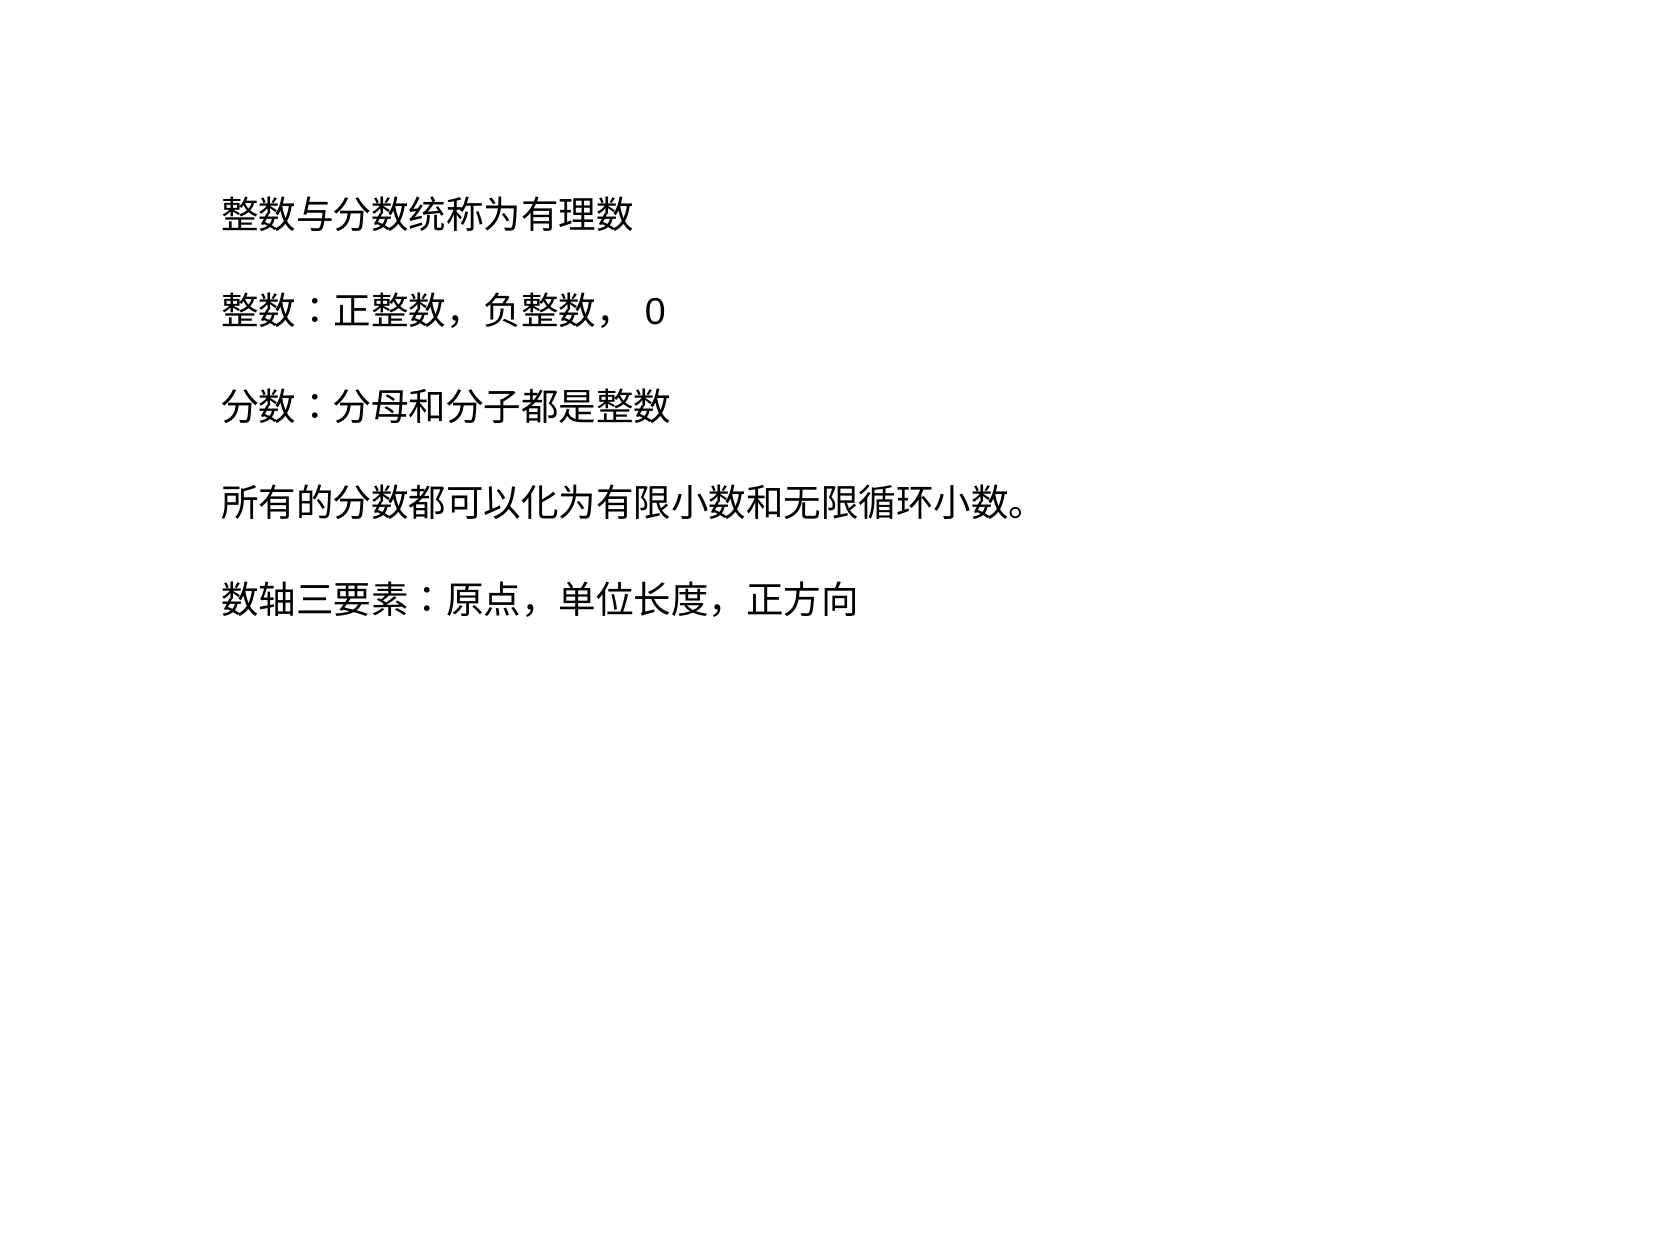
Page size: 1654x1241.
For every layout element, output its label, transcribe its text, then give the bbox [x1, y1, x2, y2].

text_box 整数与分数统称为有理数 整数：正整数，负整数，0 分数：分母和分子都是整数 所有的分数都可以化为有限小数和无限循环小数。 数轴三要素：原点，单位长度，正方向 [206, 177, 1051, 739]
